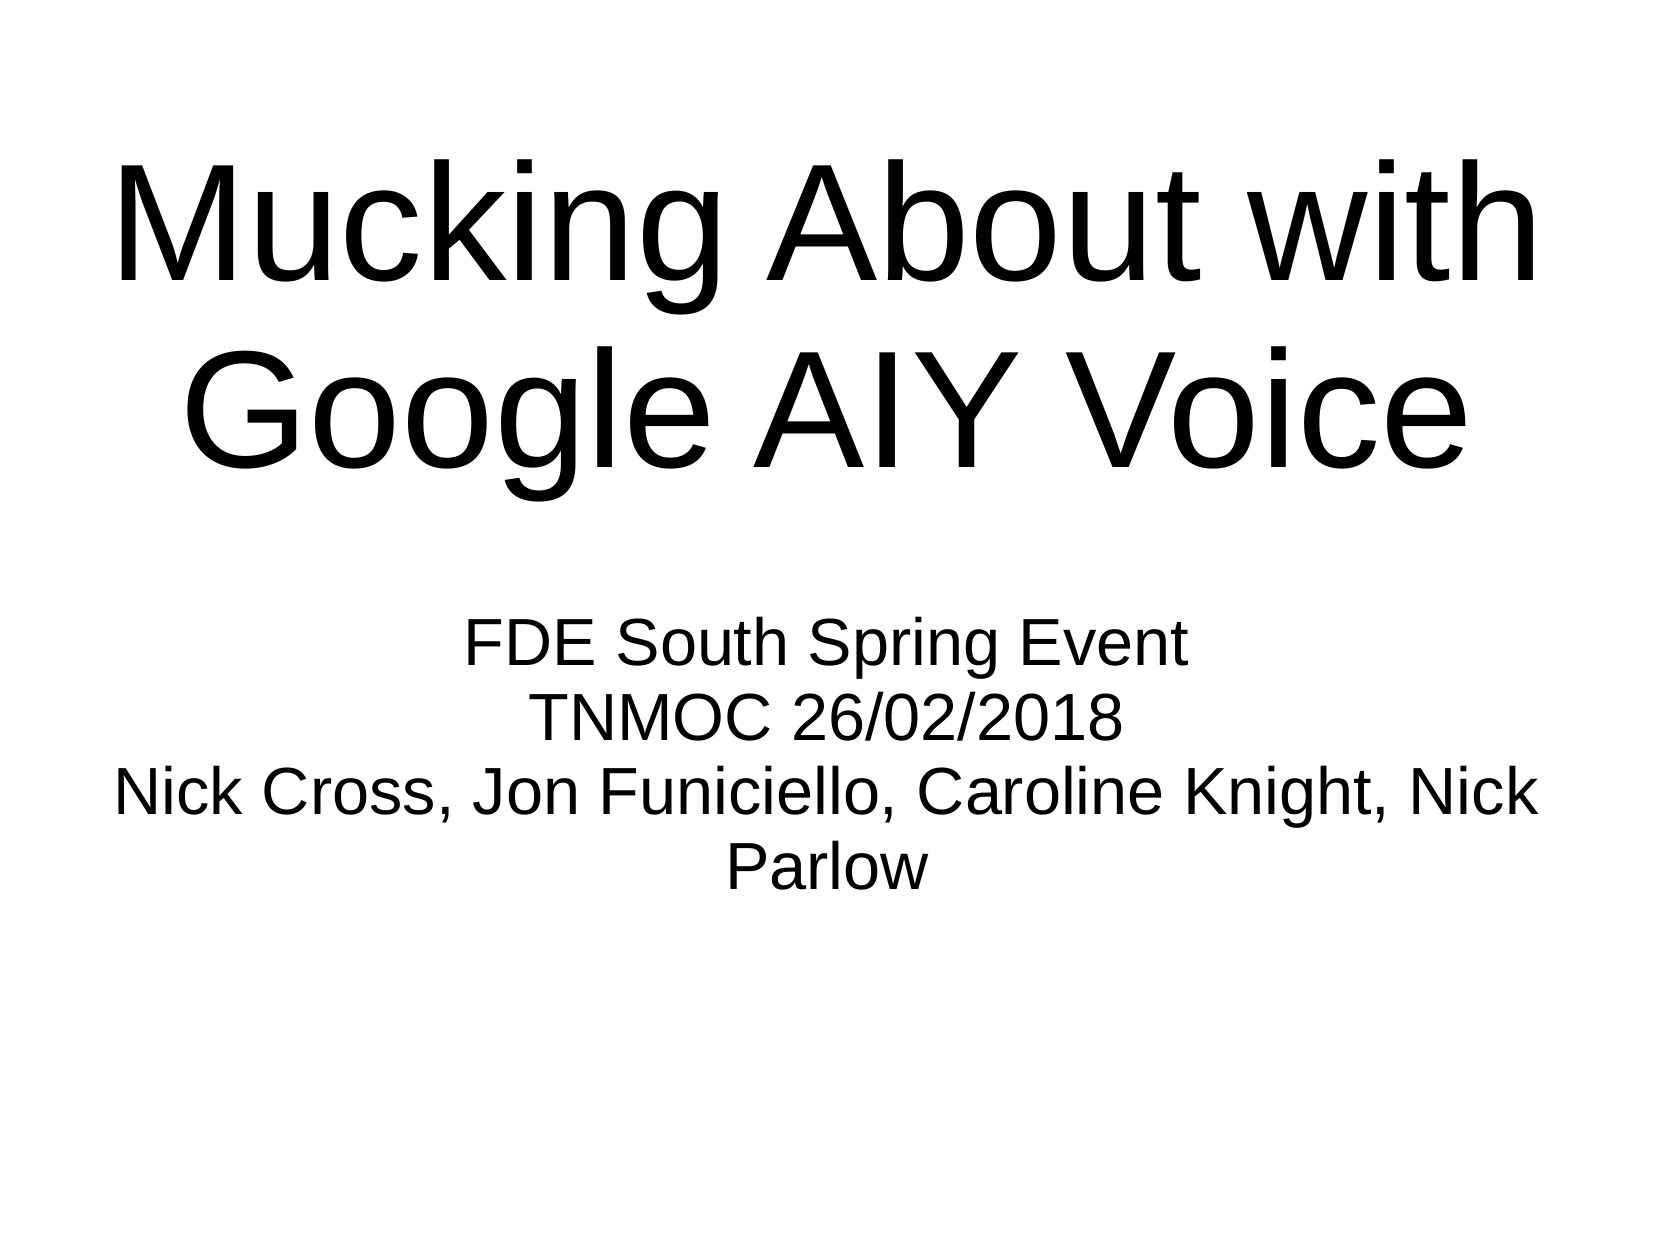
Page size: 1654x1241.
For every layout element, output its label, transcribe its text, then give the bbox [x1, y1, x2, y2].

title Mucking About with Google AIY Voice FDE South Spring Event TNMOC 26/02/2018 Nick Cross, Jon Funiciello, Caroline Knight, Nick Parlow [82, 49, 1571, 1087]
